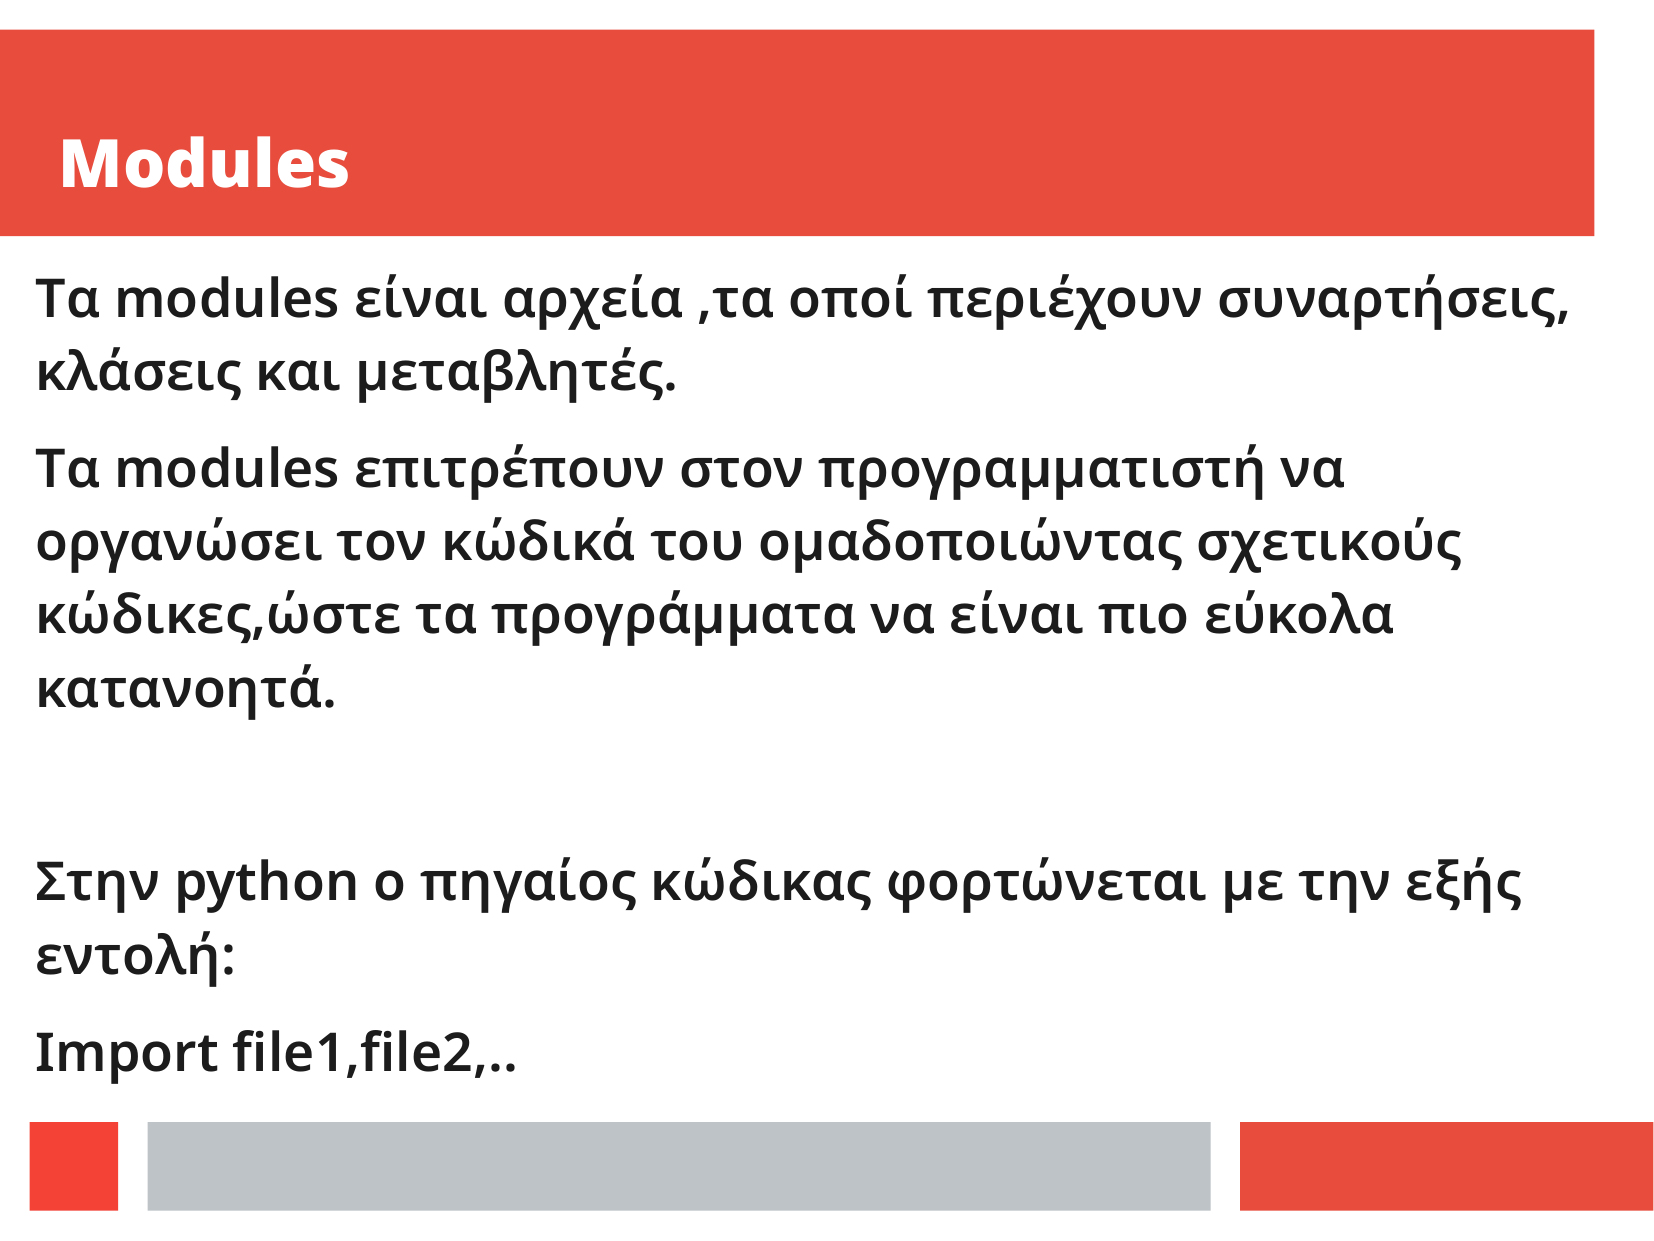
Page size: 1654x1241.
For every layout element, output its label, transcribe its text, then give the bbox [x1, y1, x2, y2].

title Modules [59, 59, 1595, 207]
list Tα modules είναι αρχεία ,τα οποί περιέχουν συναρτήσεις, κλάσεις και μεταβλητές. Tα modules επιτρέπουν στον προγραμματιστή να οργανώσει τον κώδικά του ομαδοποιώντας σχετικούς κώδικες,ώστε τα προγράμματα να είναι πιο εύκολα κατανοητά. Στην python o πηγαίος κώδικας φορτώνεται με την εξής εντολή: Import file1,file2,.. [35, 259, 1619, 1093]
